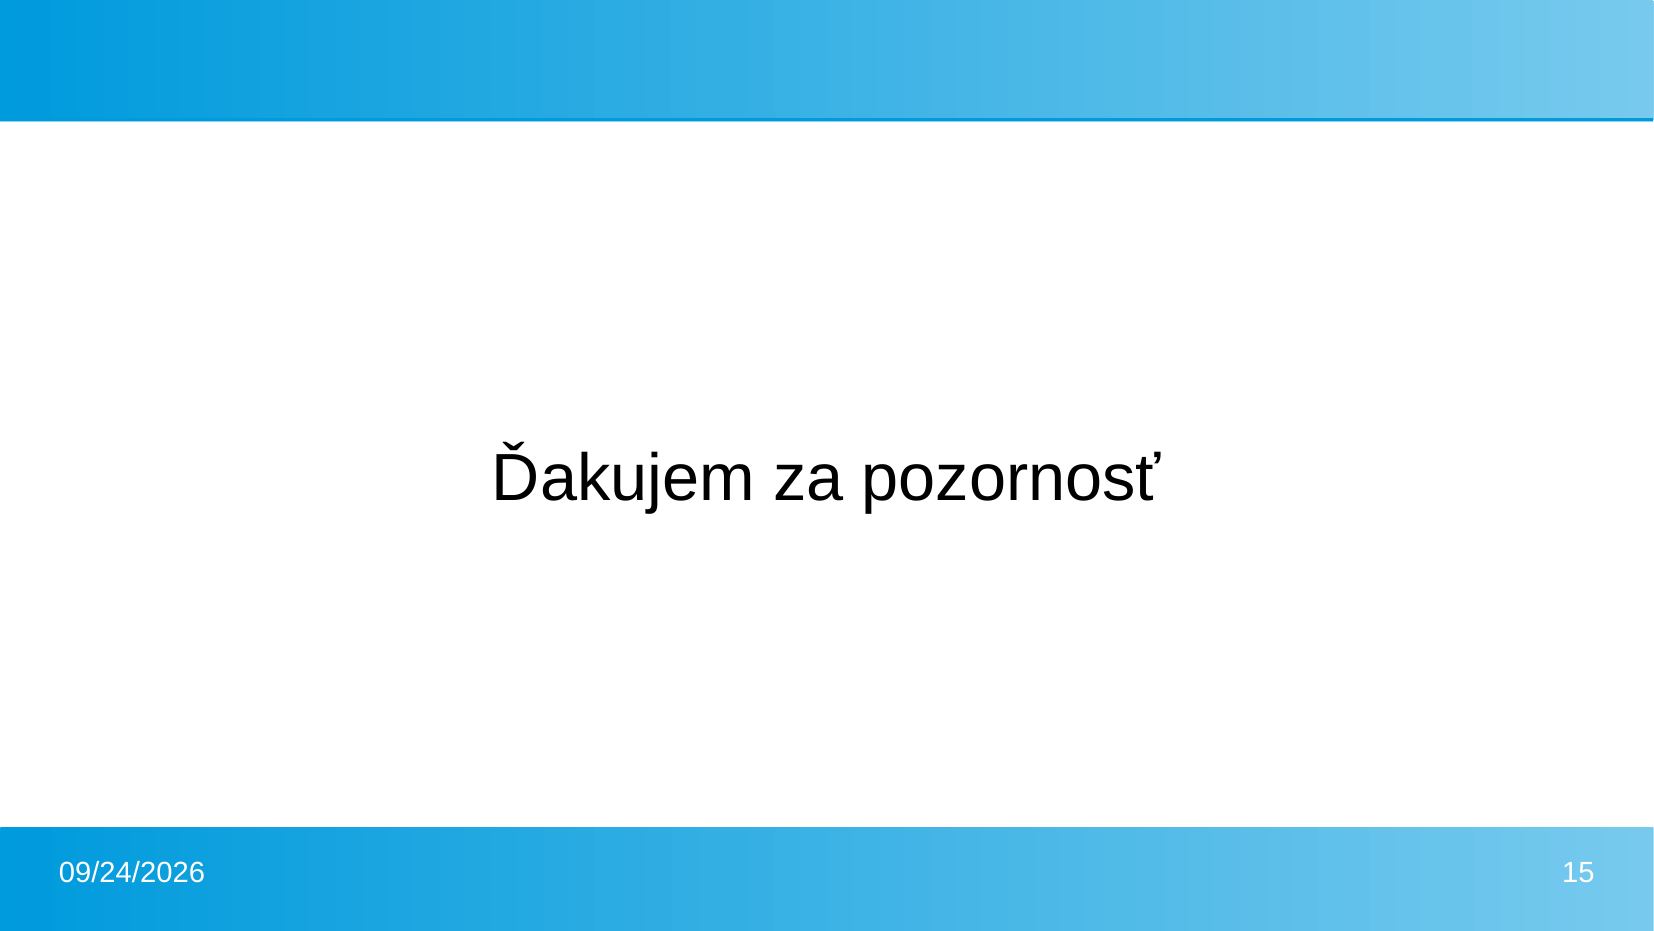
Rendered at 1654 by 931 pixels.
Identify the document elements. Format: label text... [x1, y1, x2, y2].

subtitle Ďakujem za pozornosť [59, 295, 1595, 659]
